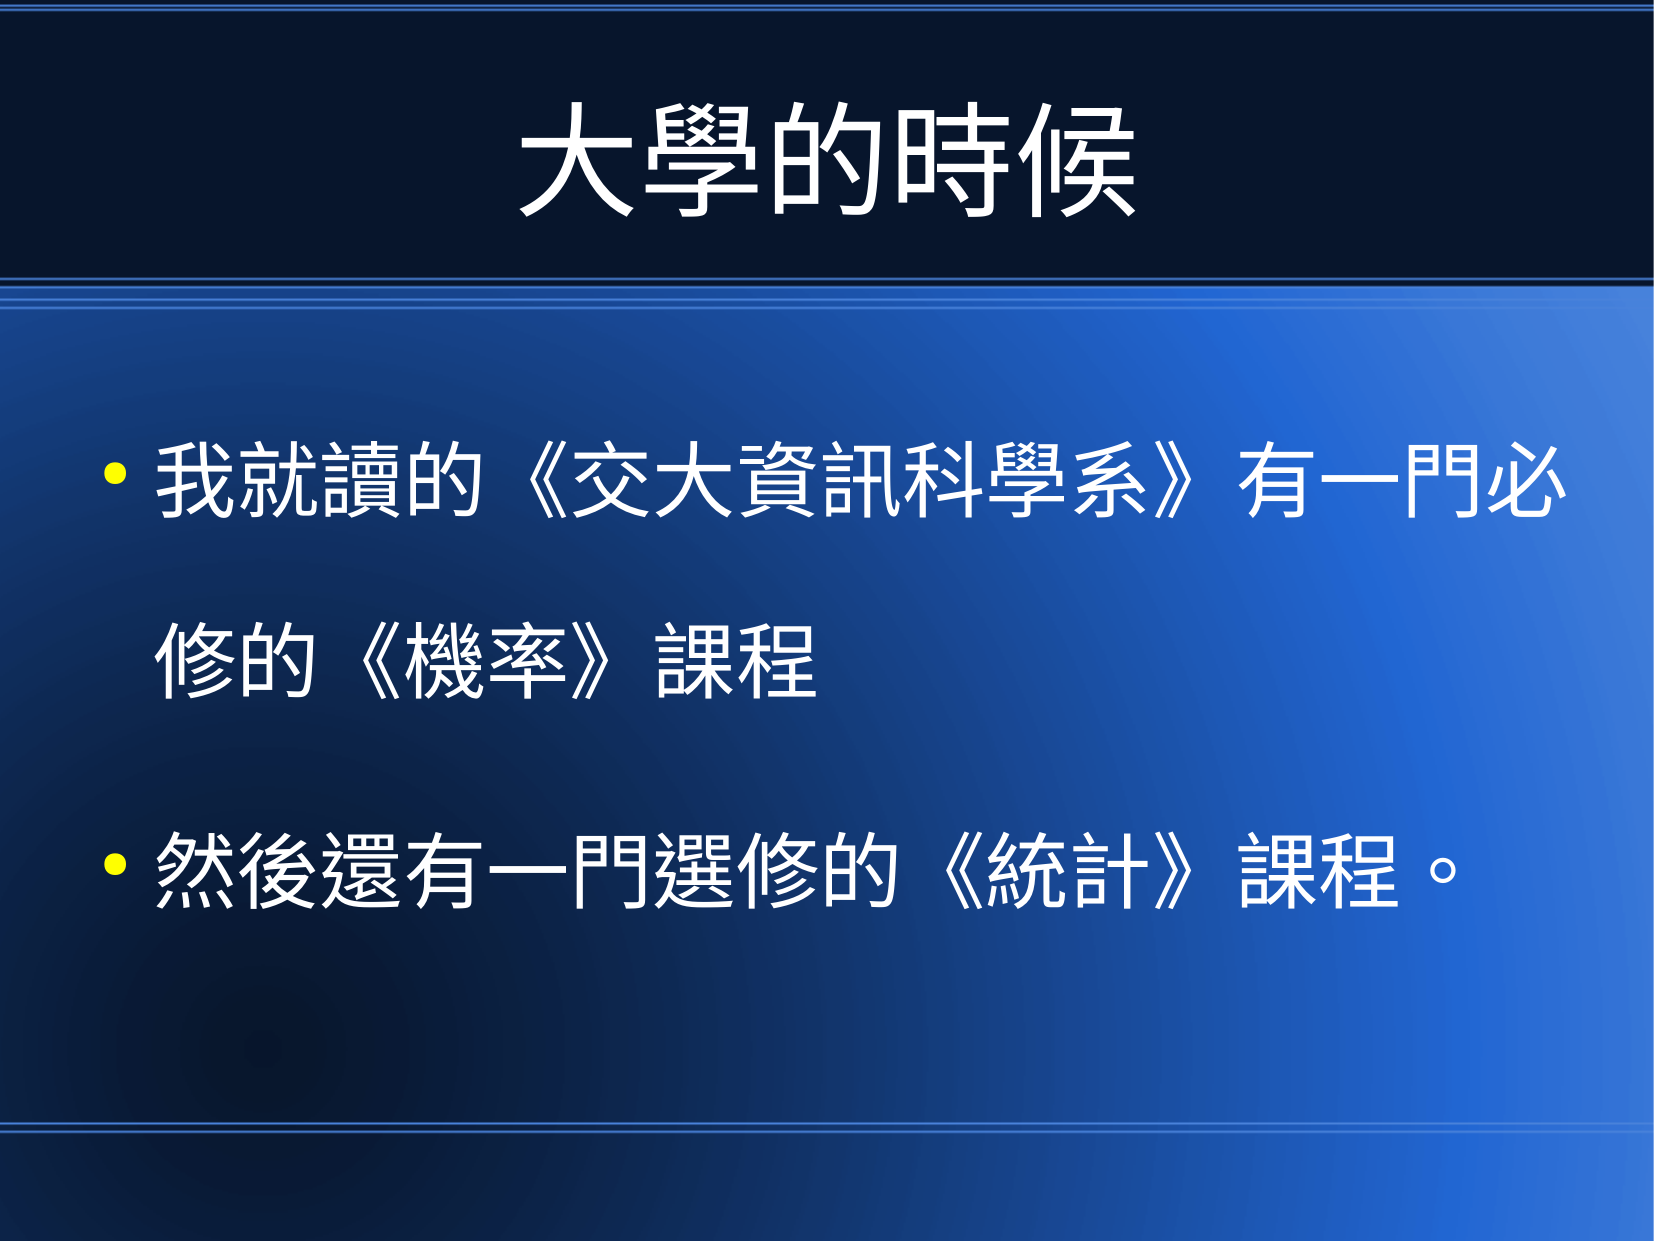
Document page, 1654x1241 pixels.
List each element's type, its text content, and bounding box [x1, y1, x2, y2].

picture [0, 0, 1654, 1241]
list 我就讀的《交大資訊科學系》有一門必修的《機率》課程 然後還有一門選修的《統計》課程。 [82, 355, 1571, 1241]
title 大學的時候 [82, 49, 1571, 257]
